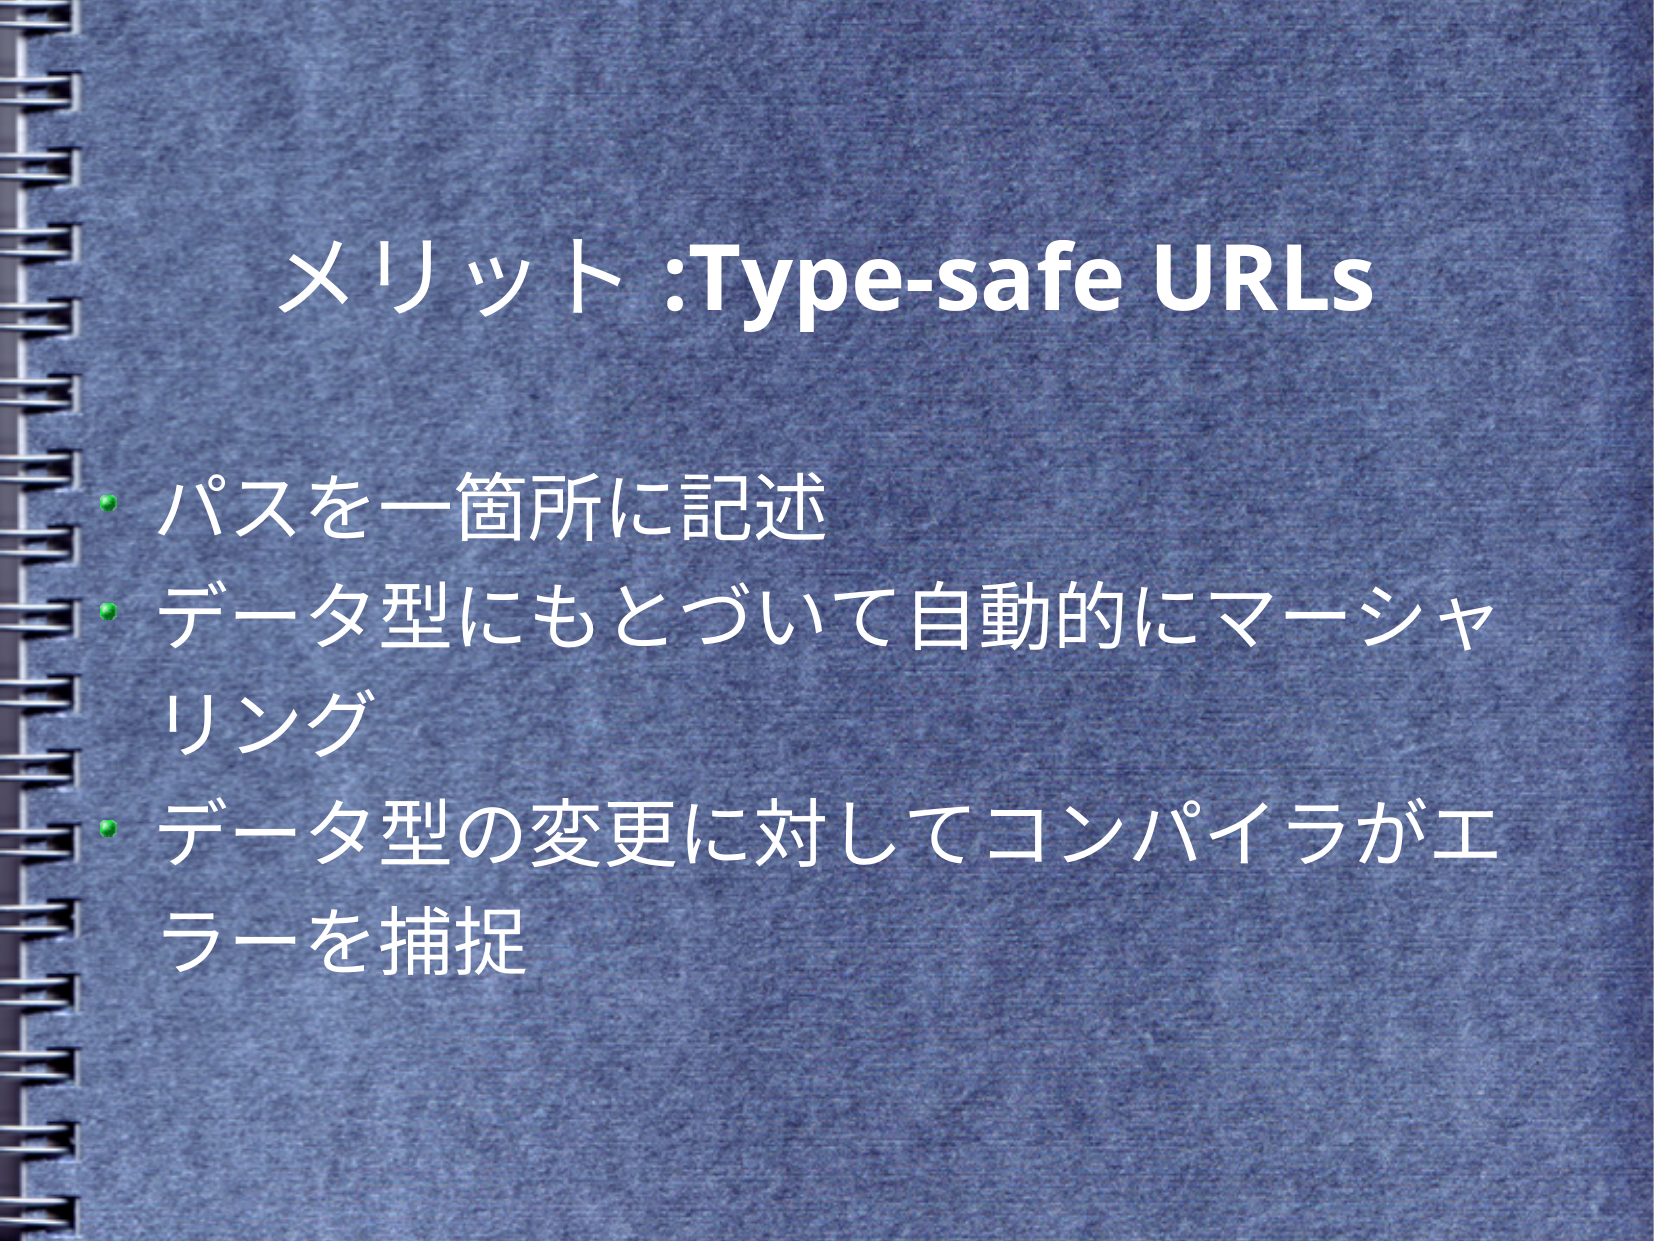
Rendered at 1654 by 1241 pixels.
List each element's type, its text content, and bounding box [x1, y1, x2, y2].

title メリット:Type-safe URLs [78, 167, 1568, 375]
list パスを一箇所に記述 データ型にもとづいて自動的にマーシャリング データ型の変更に対してコンパイラがエラーを捕捉 [82, 448, 1571, 1109]
picture [0, 0, 1654, 1241]
